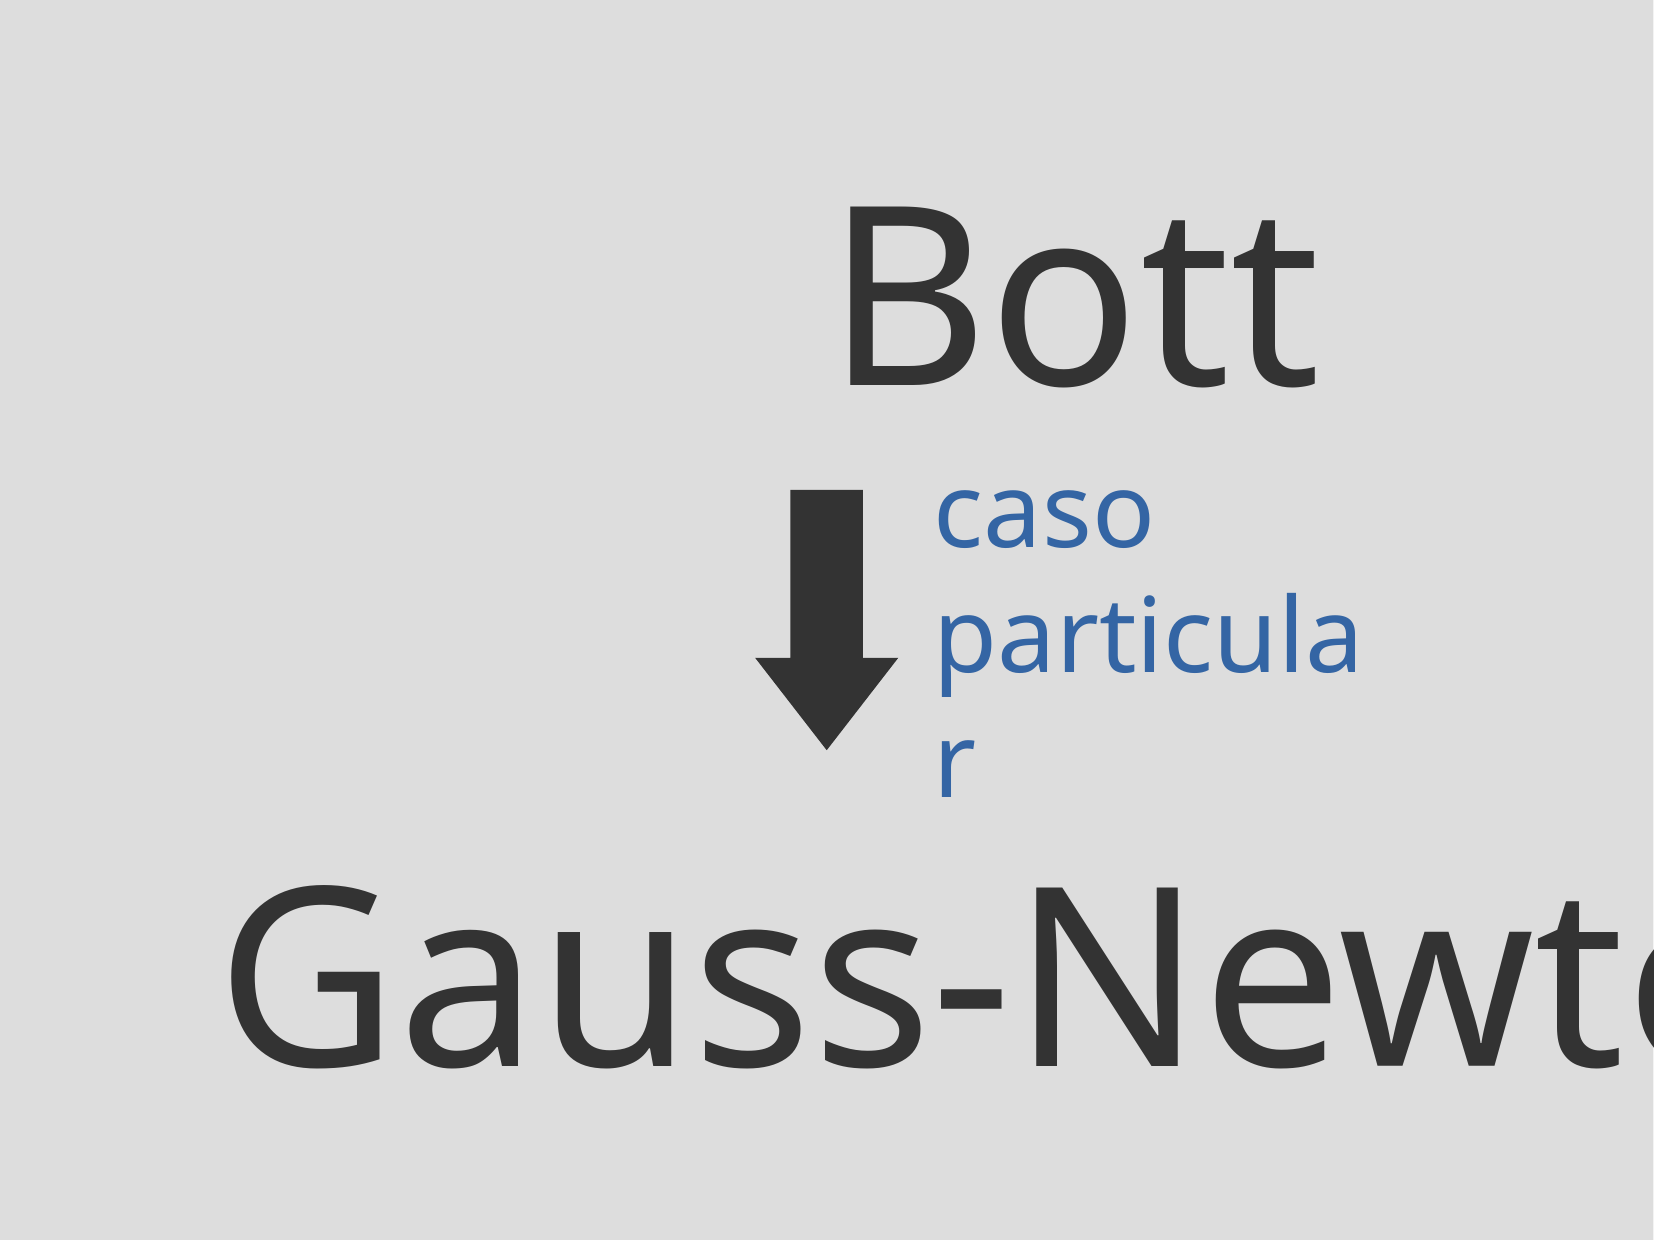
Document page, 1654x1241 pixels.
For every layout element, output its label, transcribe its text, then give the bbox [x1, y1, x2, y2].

text_box [755, 489, 899, 751]
text_box Bott Gauss-Newton [201, 99, 1453, 1159]
title caso particular [917, 429, 1381, 769]
